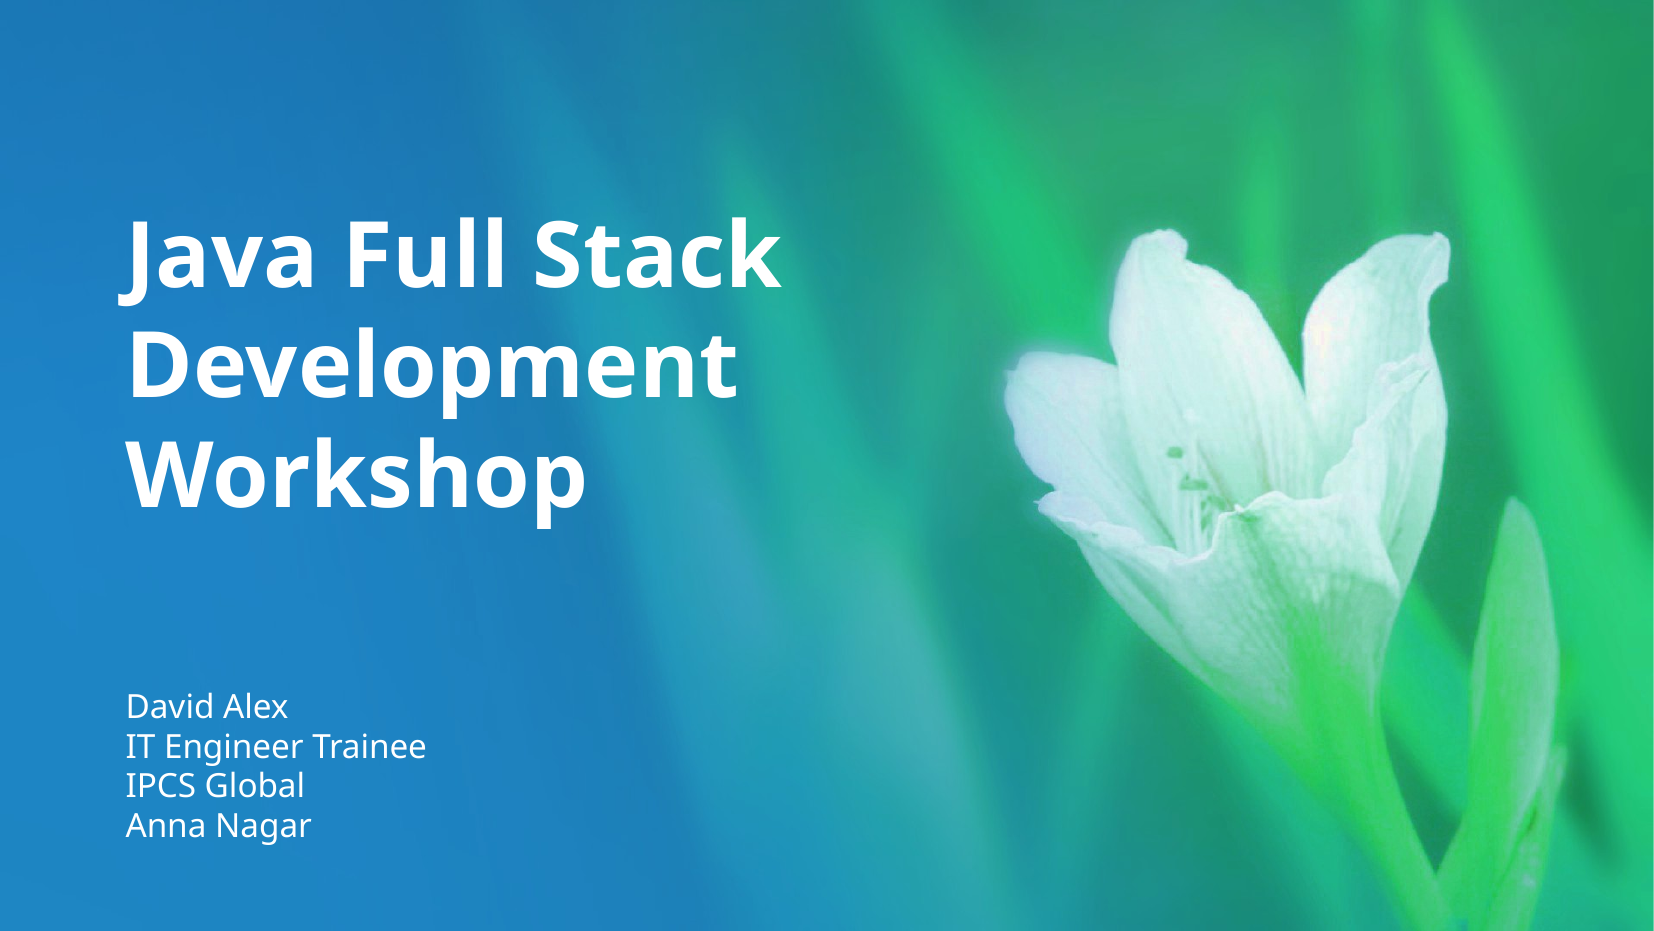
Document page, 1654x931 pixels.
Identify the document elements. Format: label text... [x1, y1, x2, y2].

picture [0, 0, 1654, 931]
text_box Java Full Stack Development Workshop [110, 188, 1156, 614]
text_box David Alex IT Engineer Trainee IPCS Global Anna Nagar [110, 677, 591, 852]
